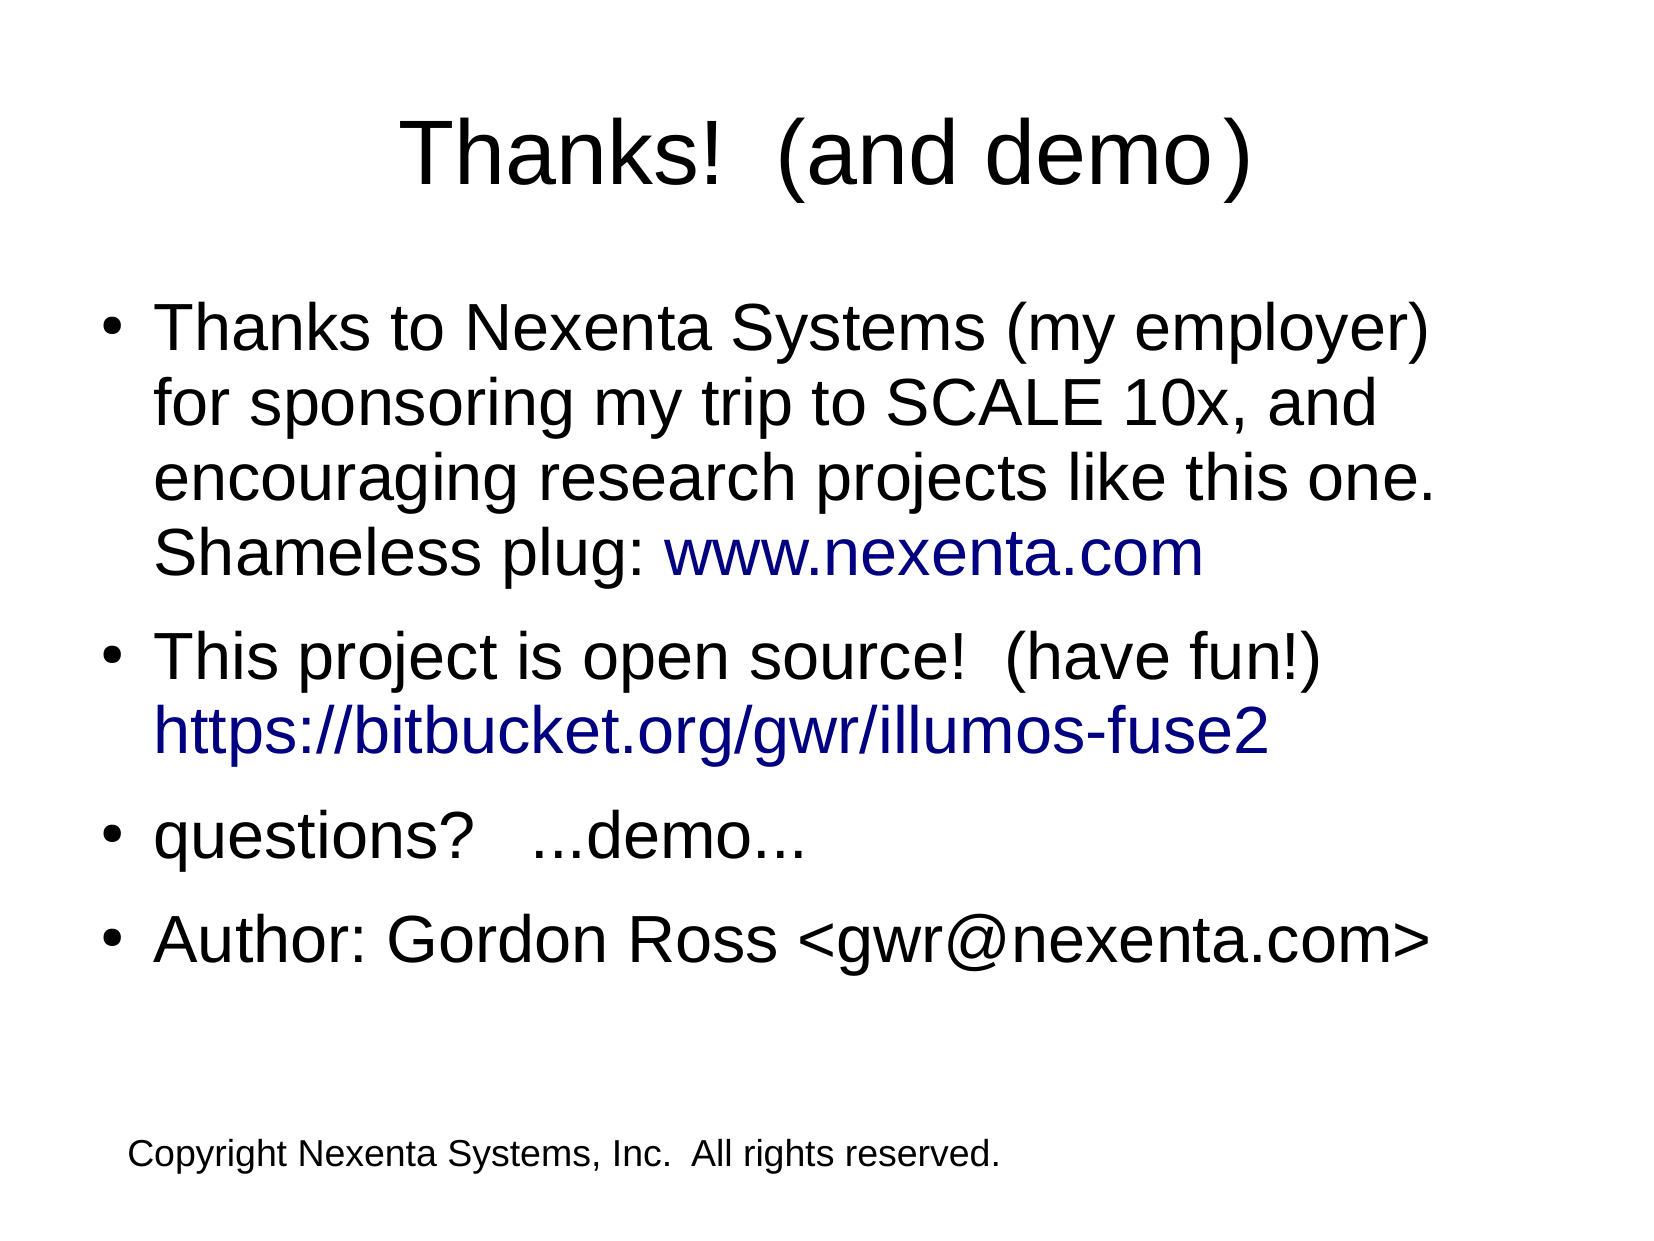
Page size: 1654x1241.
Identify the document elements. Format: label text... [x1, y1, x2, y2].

text_box Copyright Nexenta Systems, Inc. All rights reserved. [112, 1125, 1463, 1182]
title Thanks! (and demo ) [82, 49, 1571, 257]
list Thanks to Nexenta Systems (my employer) for sponsoring my trip to SCALE 10x, and encouraging research projects like this one. Shameless plug: www.nexenta.com This project is open source! (have fun!) https://bitbucket.org/gwr/illumos-fuse2 questions? ...demo... Author: Gordon Ross <gwr@nexenta.com> [82, 290, 1571, 1088]
